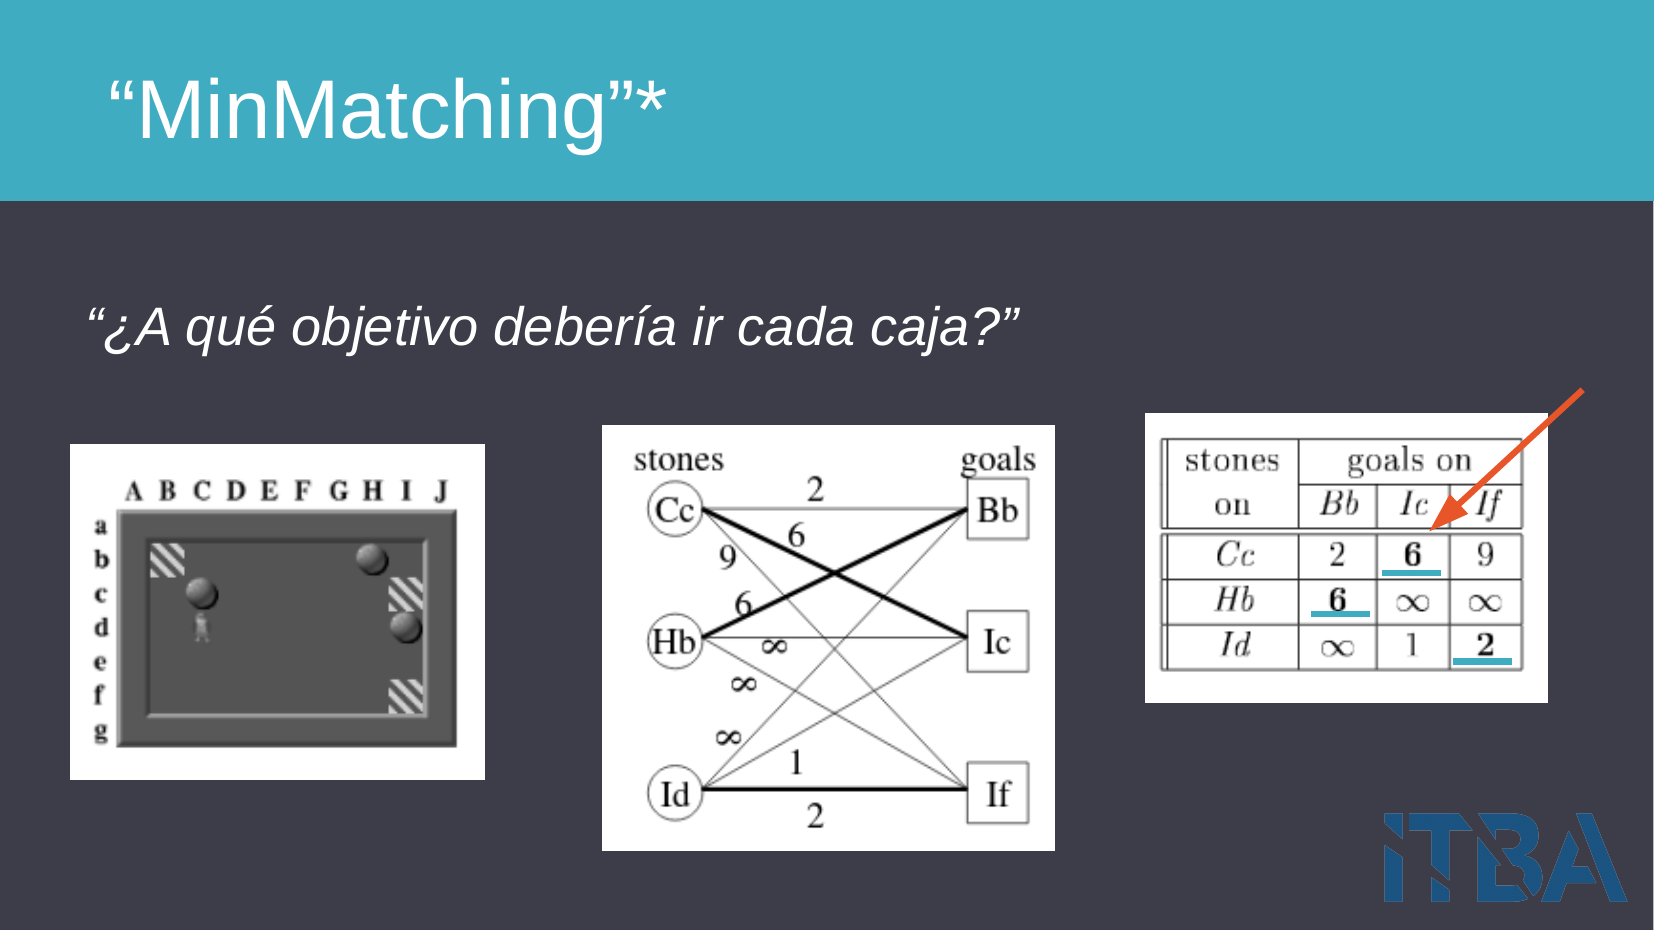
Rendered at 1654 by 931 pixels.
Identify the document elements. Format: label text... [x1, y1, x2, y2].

picture [1145, 413, 1548, 703]
picture [1358, 779, 1654, 931]
text_box “MinMatching”* [93, 56, 1249, 165]
text_box [0, 0, 1654, 201]
picture [602, 425, 1055, 851]
text_box “¿A qué objetivo debería ir cada caja?” [70, 289, 1063, 378]
picture [70, 444, 485, 780]
